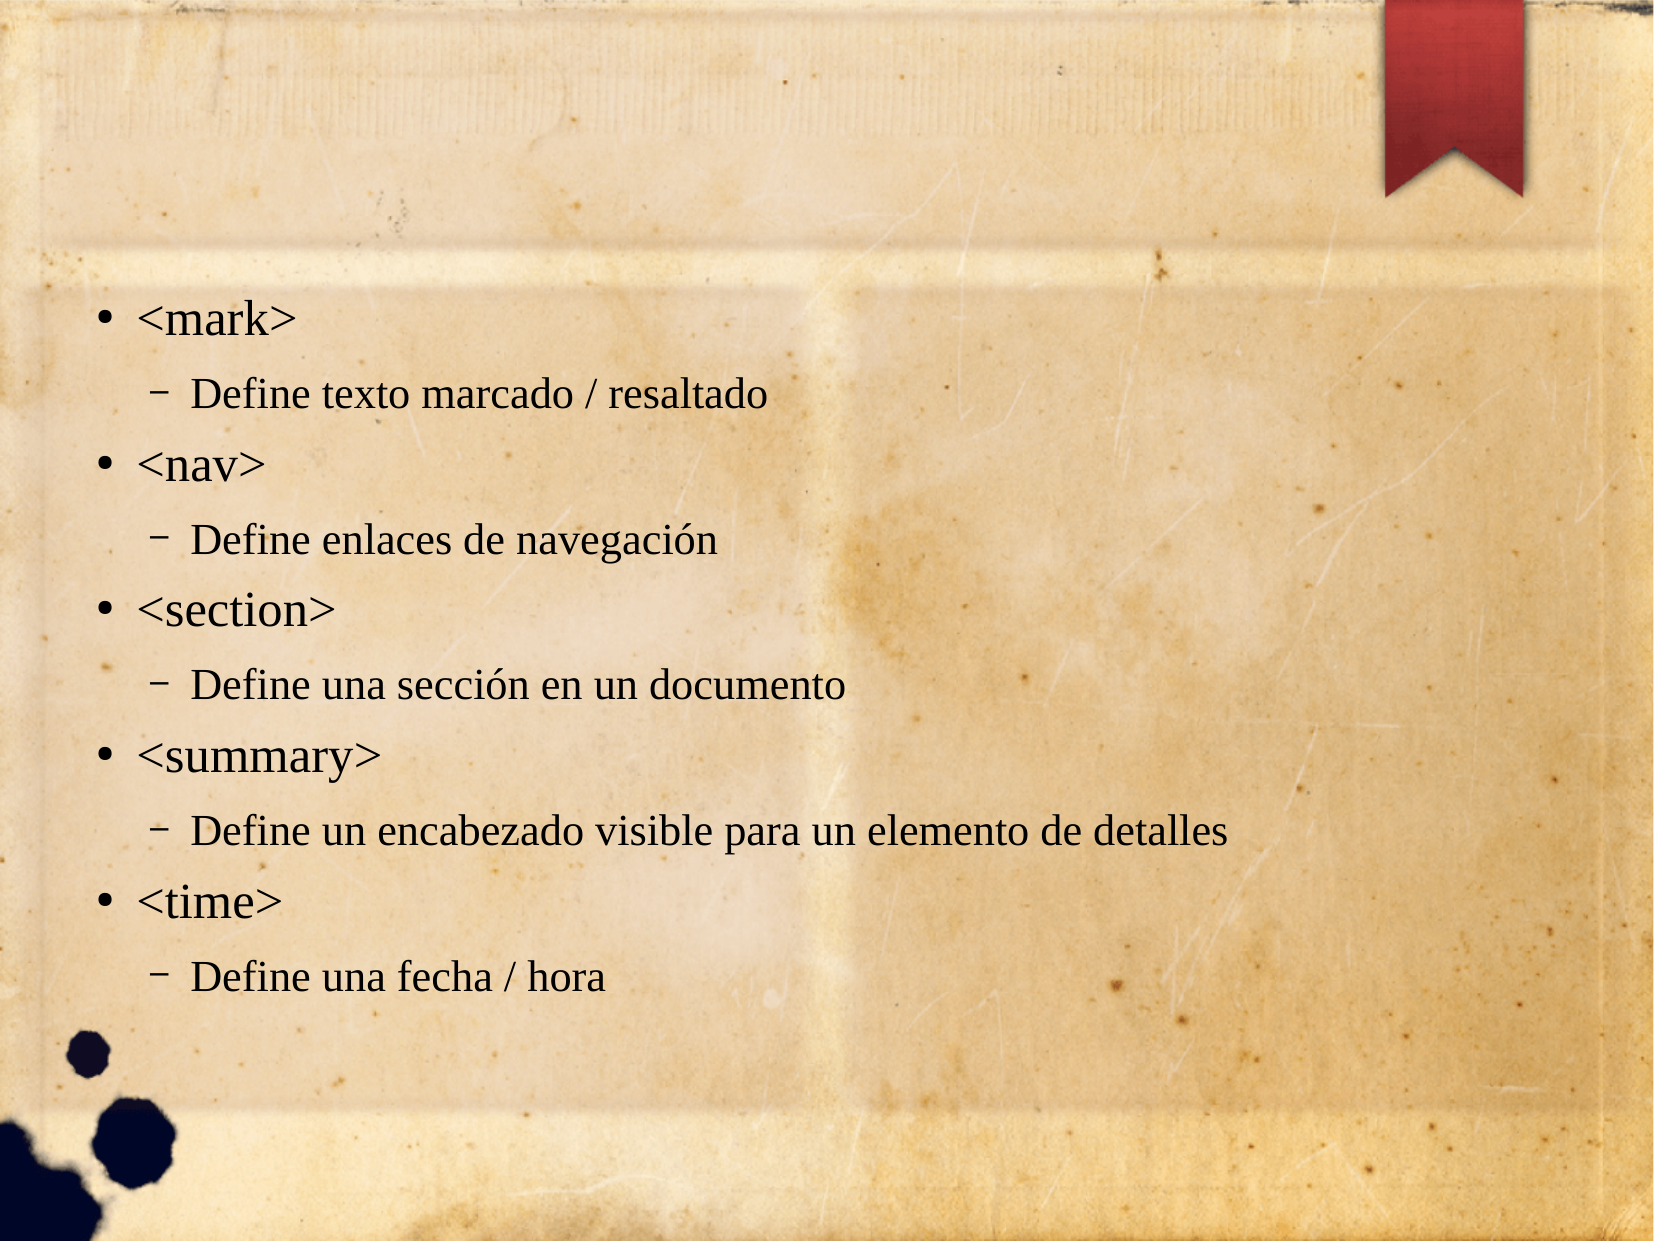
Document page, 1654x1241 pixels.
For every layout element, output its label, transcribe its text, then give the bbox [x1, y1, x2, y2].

list <mark> Define texto marcado / resaltado <nav> Define enlaces de navegación <section> Define una sección en un documento <summary> Define un encabezado visible para un elemento de detalles <time> Define una fecha / hora [82, 290, 1538, 1010]
picture [0, 0, 1654, 1241]
